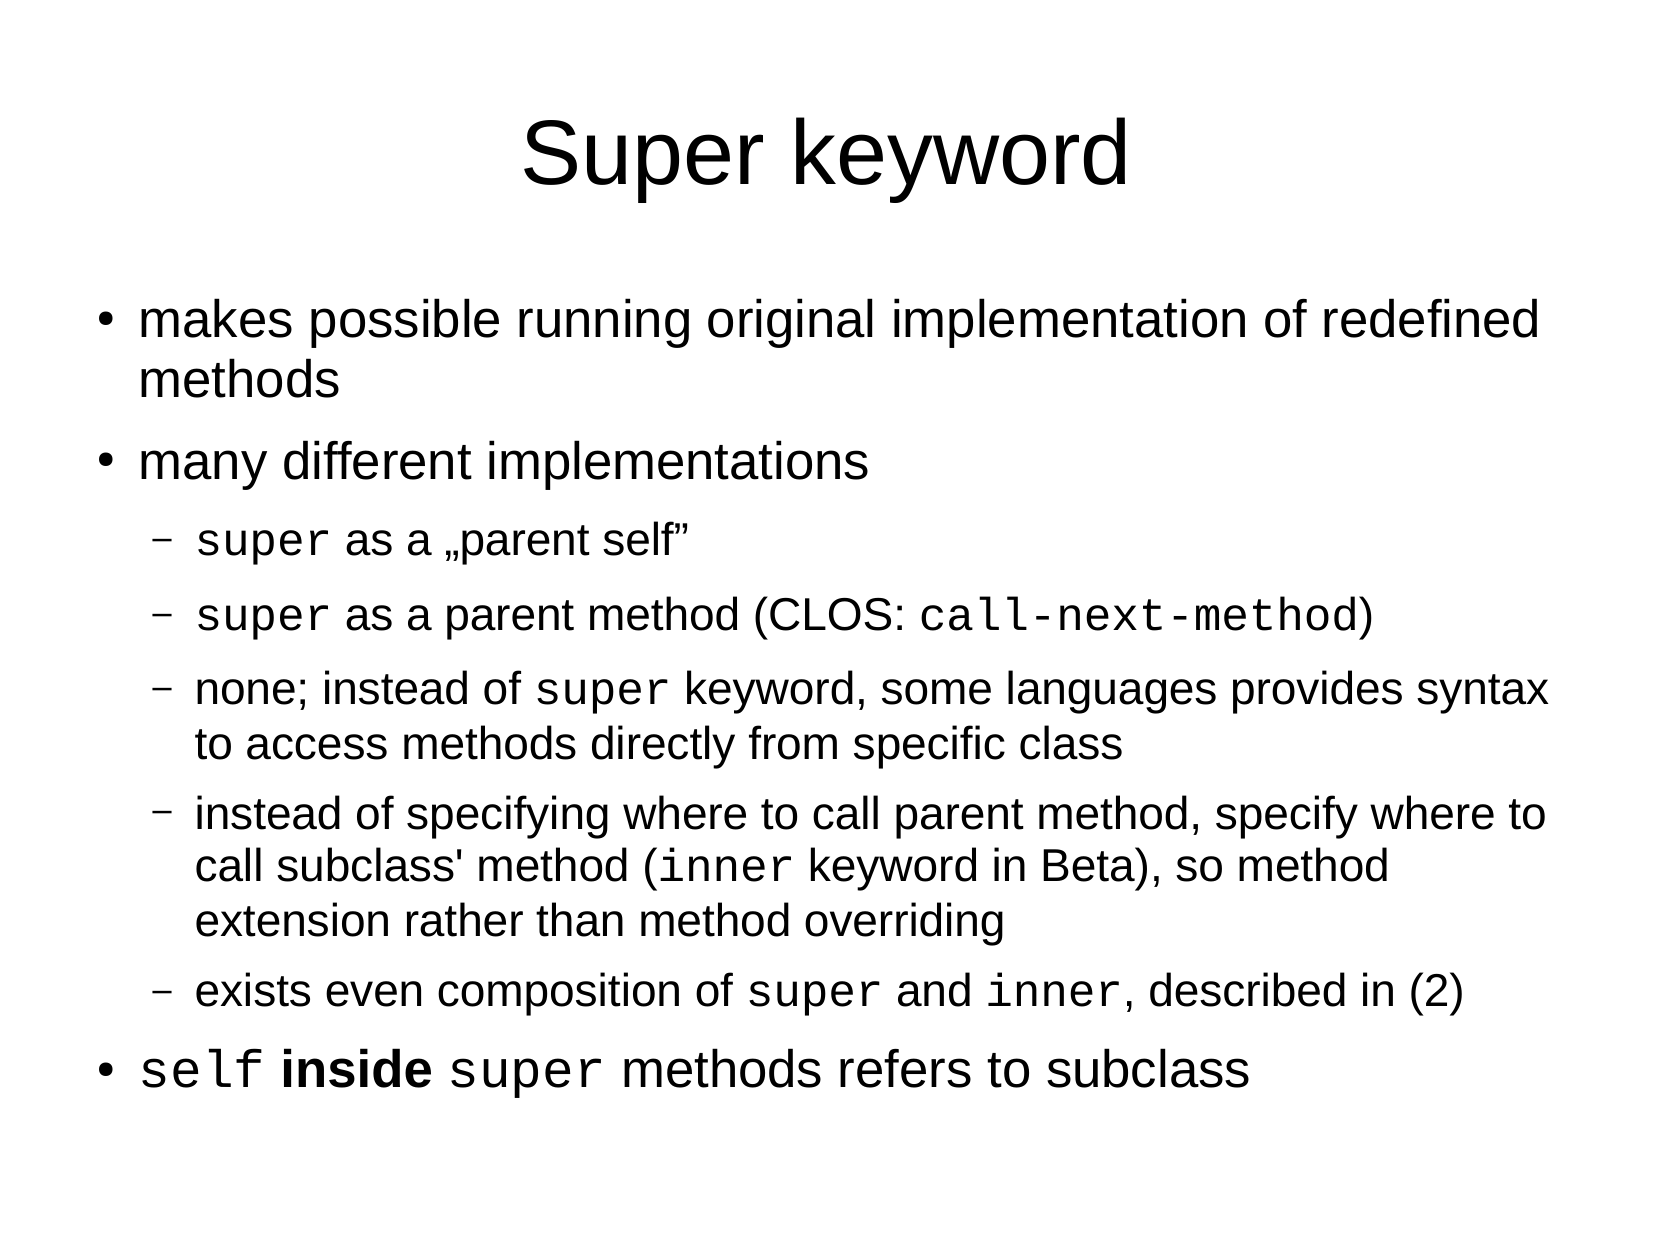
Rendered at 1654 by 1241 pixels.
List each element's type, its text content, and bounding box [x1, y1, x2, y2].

title Super keyword [82, 49, 1571, 257]
list makes possible running original implementation of redefined methods many different implementations super as a „parent self” super as a parent method (CLOS: call-next-method) none; instead of super keyword, some languages provides syntax to access methods directly from specific class instead of specifying where to call parent method, specify where to call subclass' method (inner keyword in Beta), so method extension rather than method overriding exists even composition of super and inner, described in (2) self inside super methods refers to subclass [82, 290, 1571, 1111]
